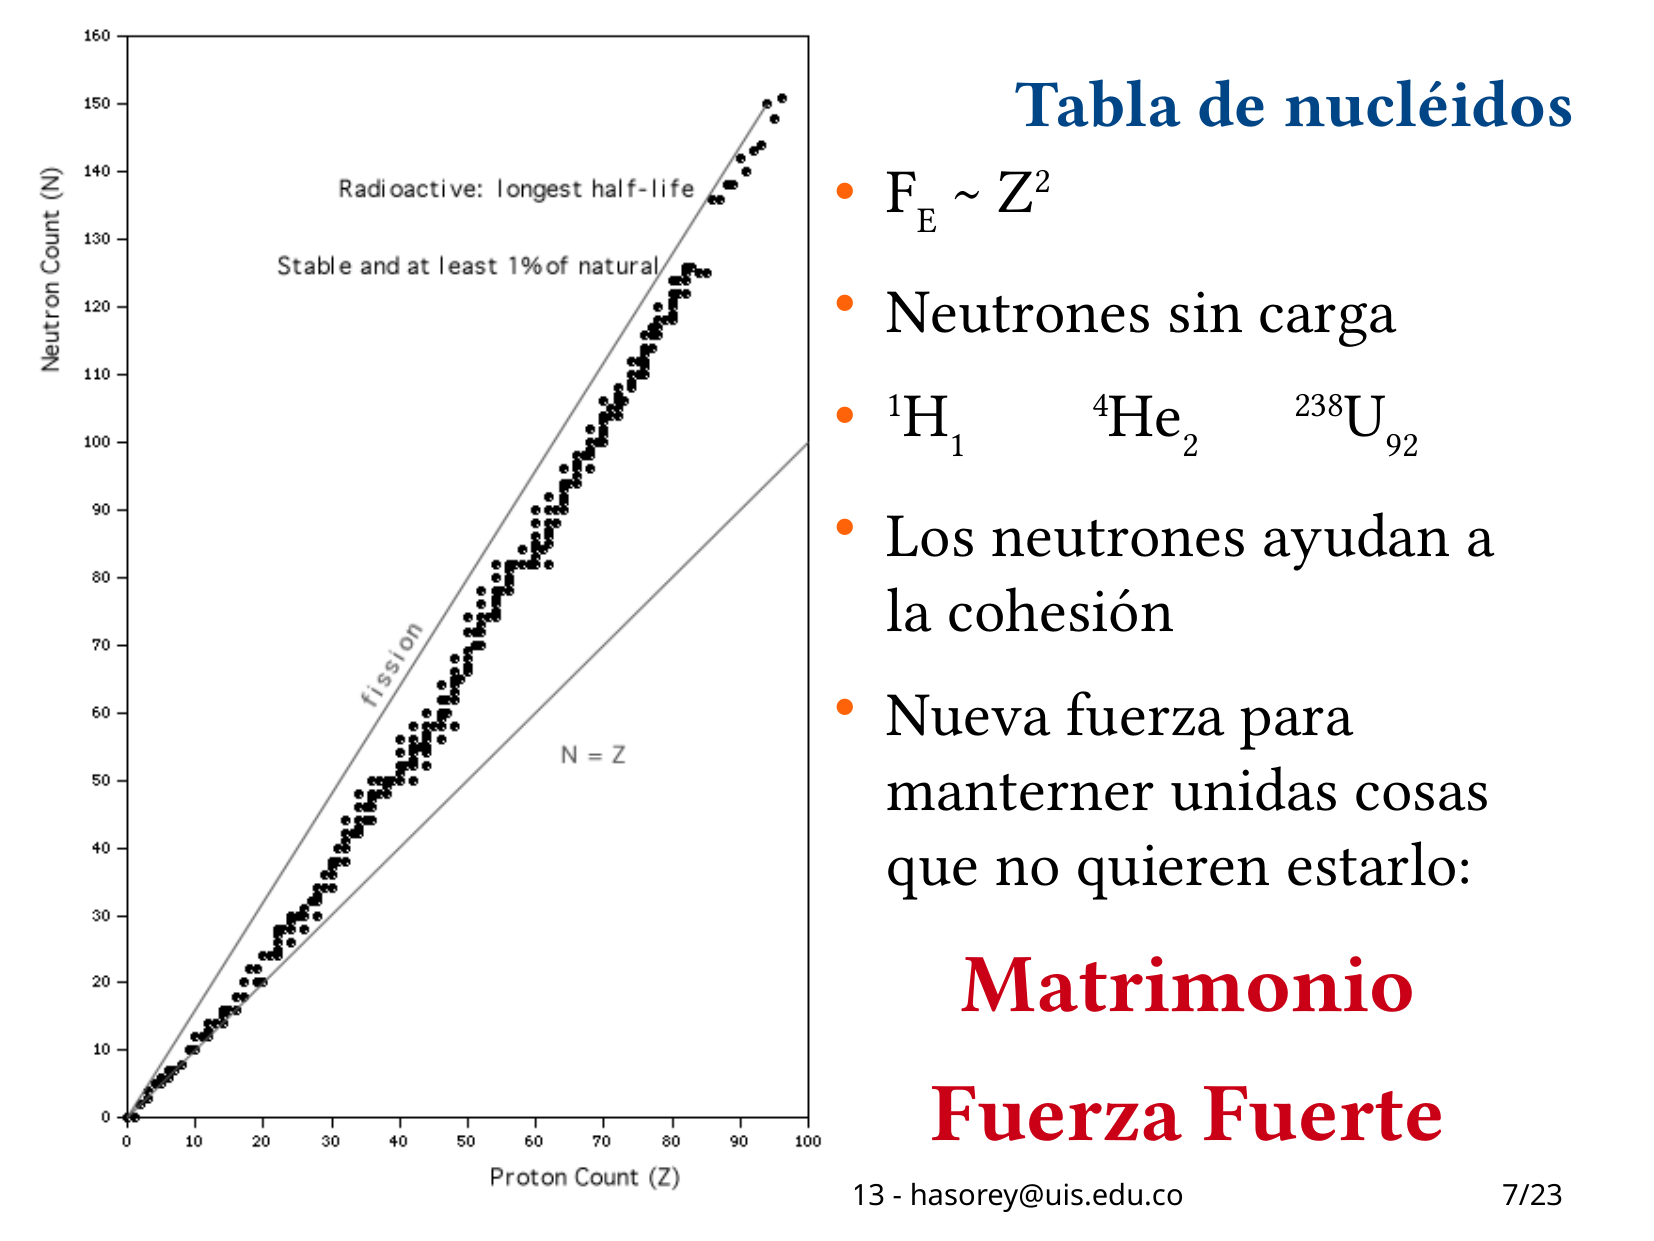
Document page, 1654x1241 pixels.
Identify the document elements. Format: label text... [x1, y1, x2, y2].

list FE ~ Z2 Neutrones sin carga 1H1 4He2 238U92 Los neutrones ayudan a la cohesión Nueva fuerza para manterner unidas cosas que no quieren estarlo: Matrimonio Fuerza Fuerte [817, 150, 1544, 1241]
picture [0, 0, 855, 1241]
title Tabla de nucléidos [86, 49, 1575, 151]
